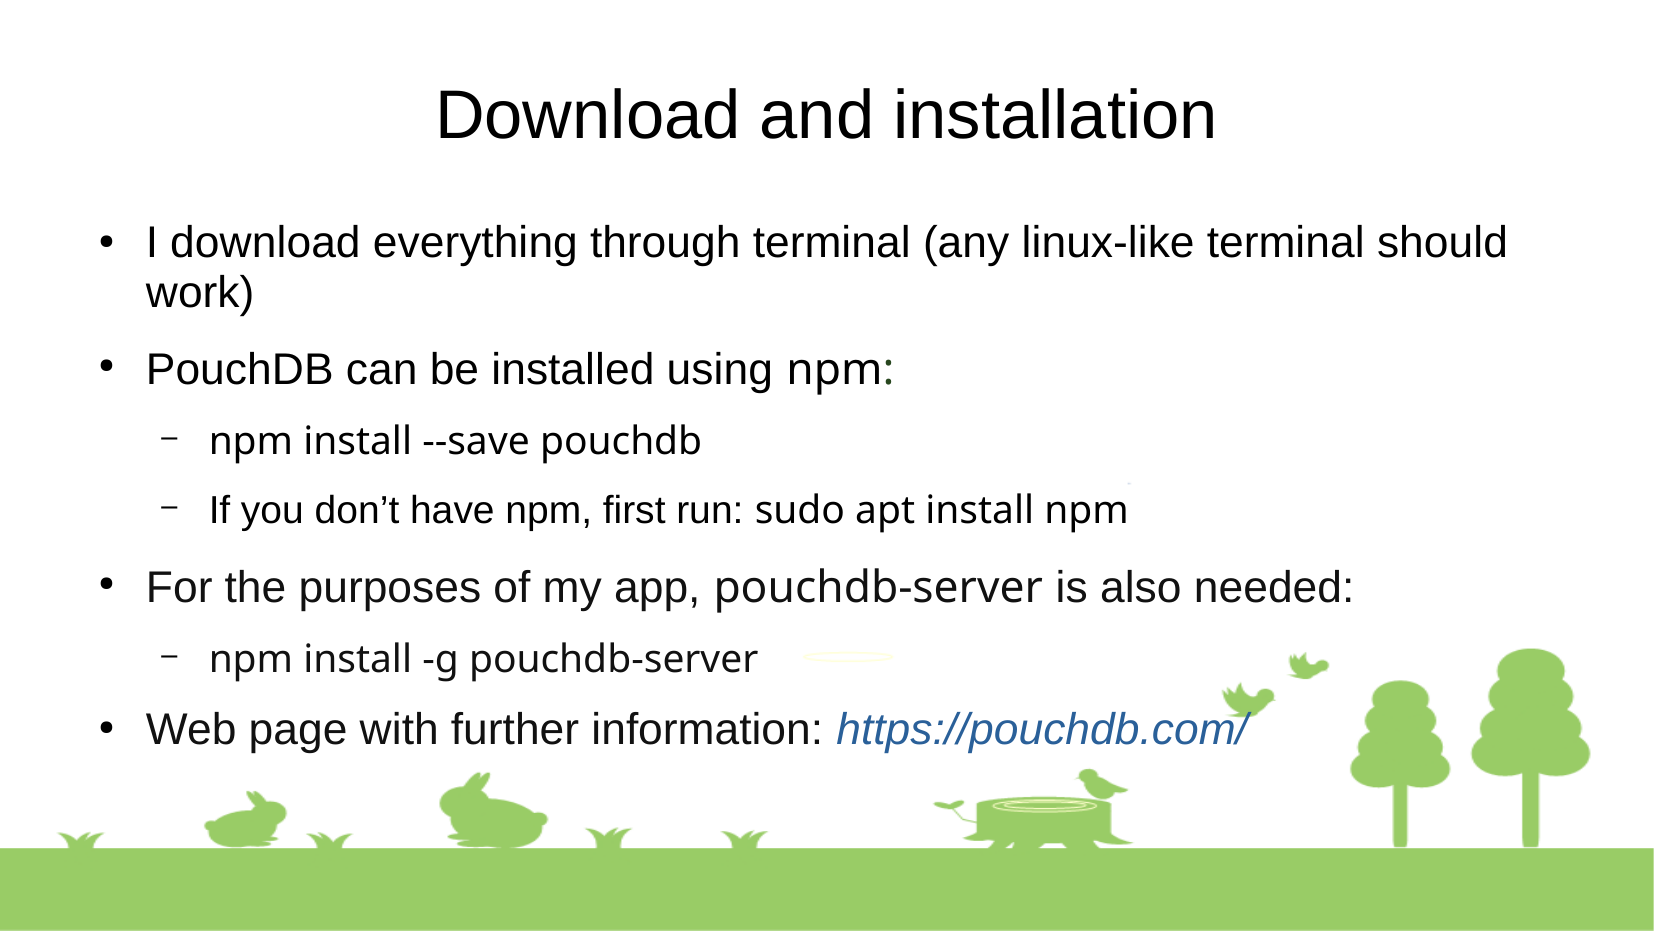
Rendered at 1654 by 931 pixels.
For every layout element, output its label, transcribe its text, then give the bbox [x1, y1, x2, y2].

picture [0, 0, 1654, 931]
list I download everything through terminal (any linux-like terminal should work) PouchDB can be installed using npm: npm install --save pouchdb If you don’t have npm, first run: sudo apt install npm For the purposes of my app, pouchdb-server is also needed: npm install -g pouchdb-server Web page with further information: https://pouchdb.com/ [82, 217, 1571, 758]
title Download and installation [82, 37, 1571, 193]
